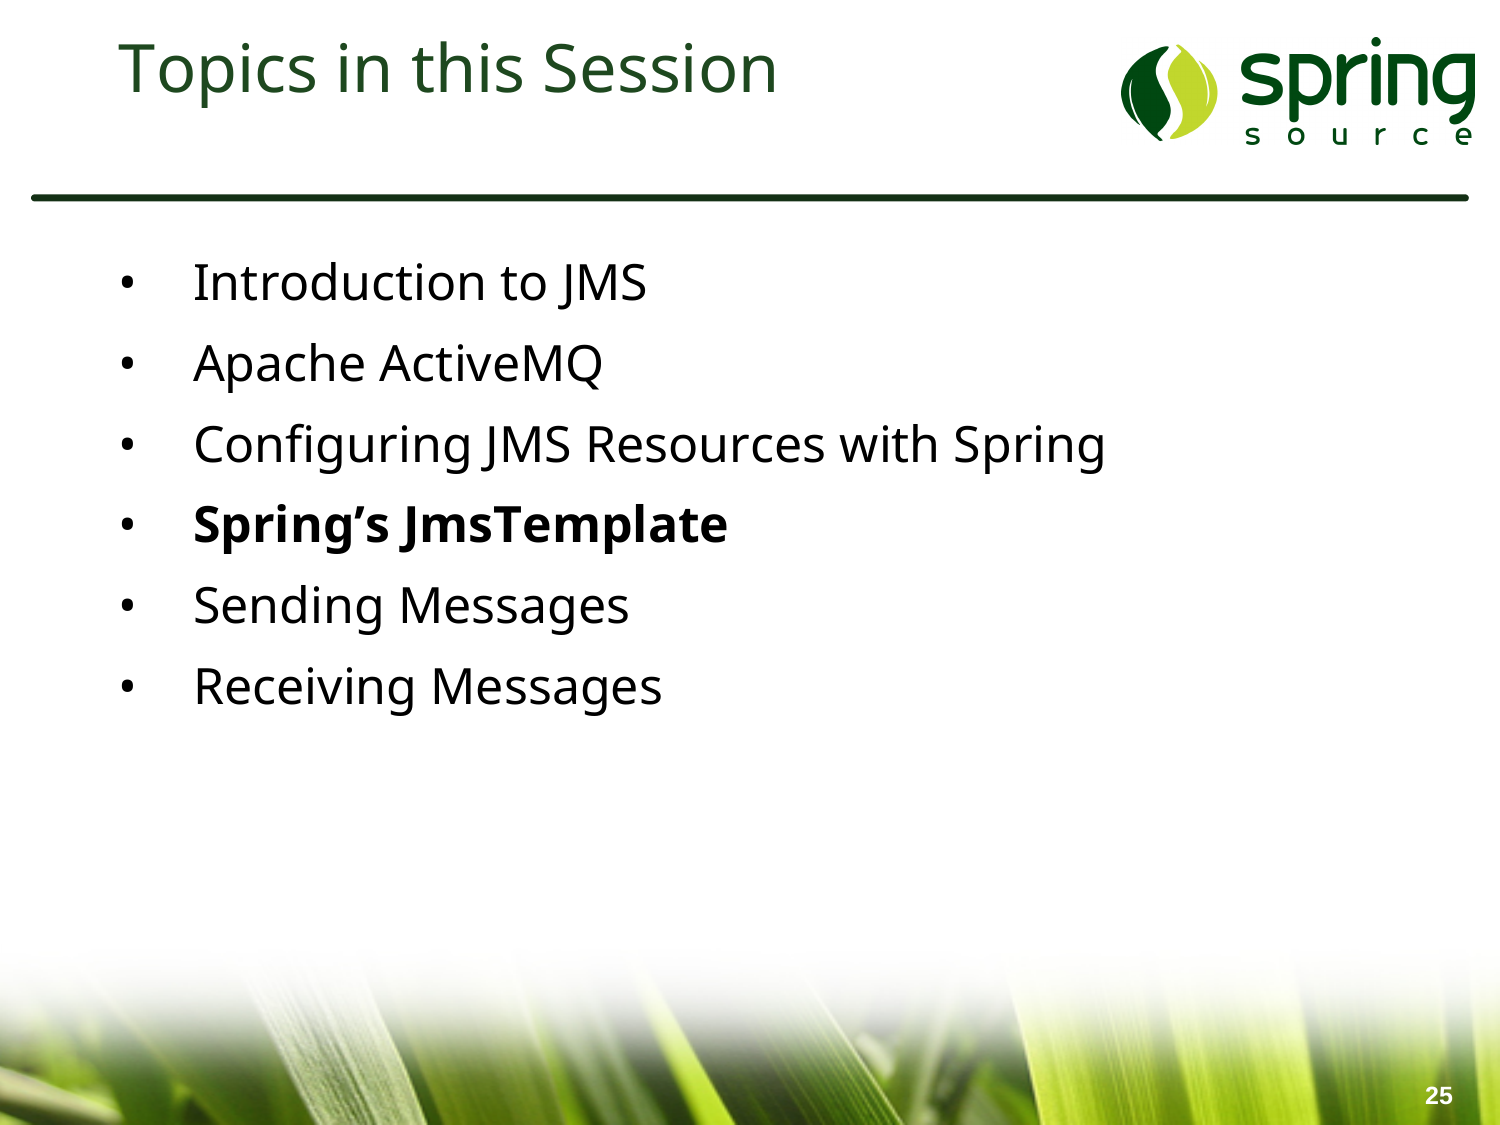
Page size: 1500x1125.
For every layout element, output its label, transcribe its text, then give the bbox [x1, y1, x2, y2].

title Topics in this Session [103, 13, 1137, 177]
picture [0, 944, 1500, 1125]
list Introduction to JMS Apache ActiveMQ Configuring JMS Resources with Spring Spring’s JmsTemplate Sending Messages Receiving Messages [103, 239, 1394, 903]
picture [1137, 37, 1475, 145]
